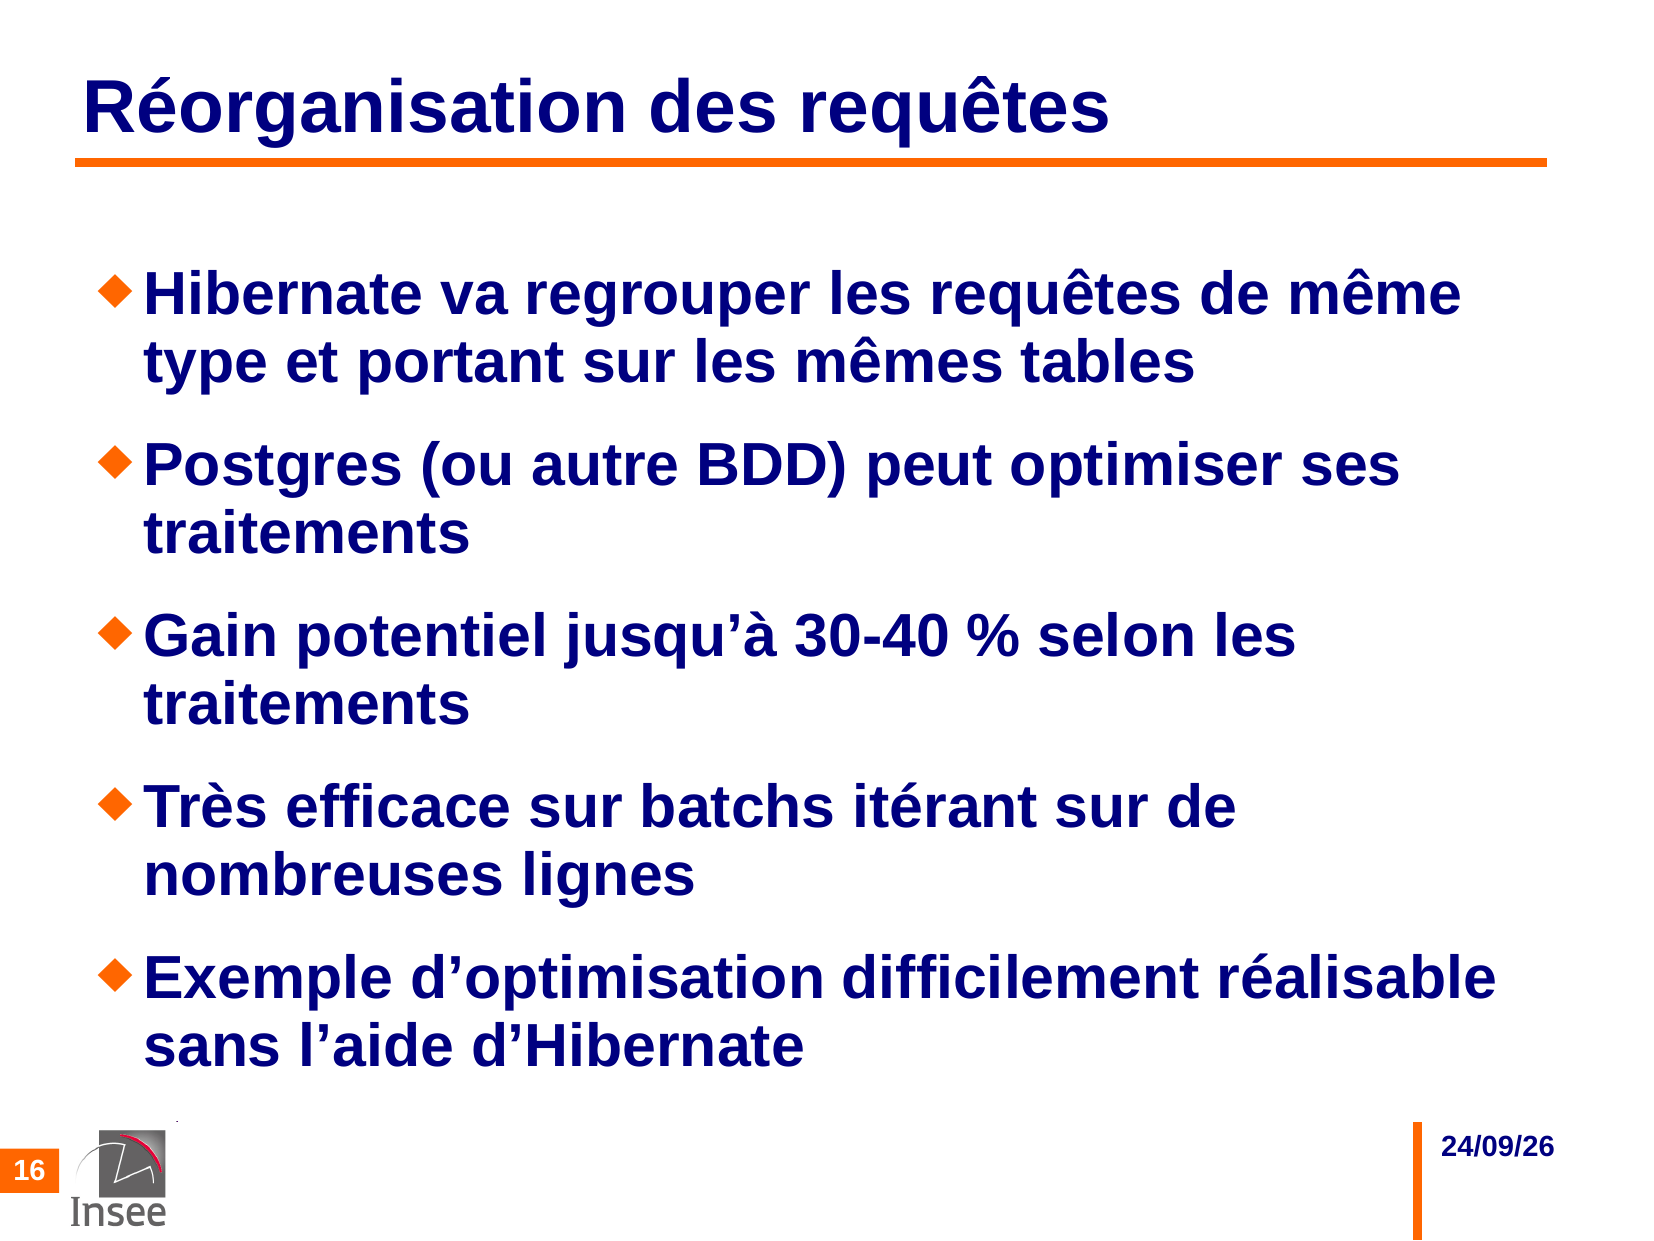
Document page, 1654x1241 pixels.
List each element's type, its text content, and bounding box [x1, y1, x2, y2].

title Réorganisation des requêtes [82, 49, 1619, 163]
list Hibernate va regrouper les requêtes de même type et portant sur les mêmes tables Postgres (ou autre BDD) peut optimiser ses traitements Gain potentiel jusqu’à 30-40 % selon les traitements Très efficace sur batchs itérant sur de nombreuses lignes Exemple d’optimisation difficilement réalisable sans l’aide d’Hibernate [82, 259, 1571, 1087]
picture [62, 1121, 178, 1241]
